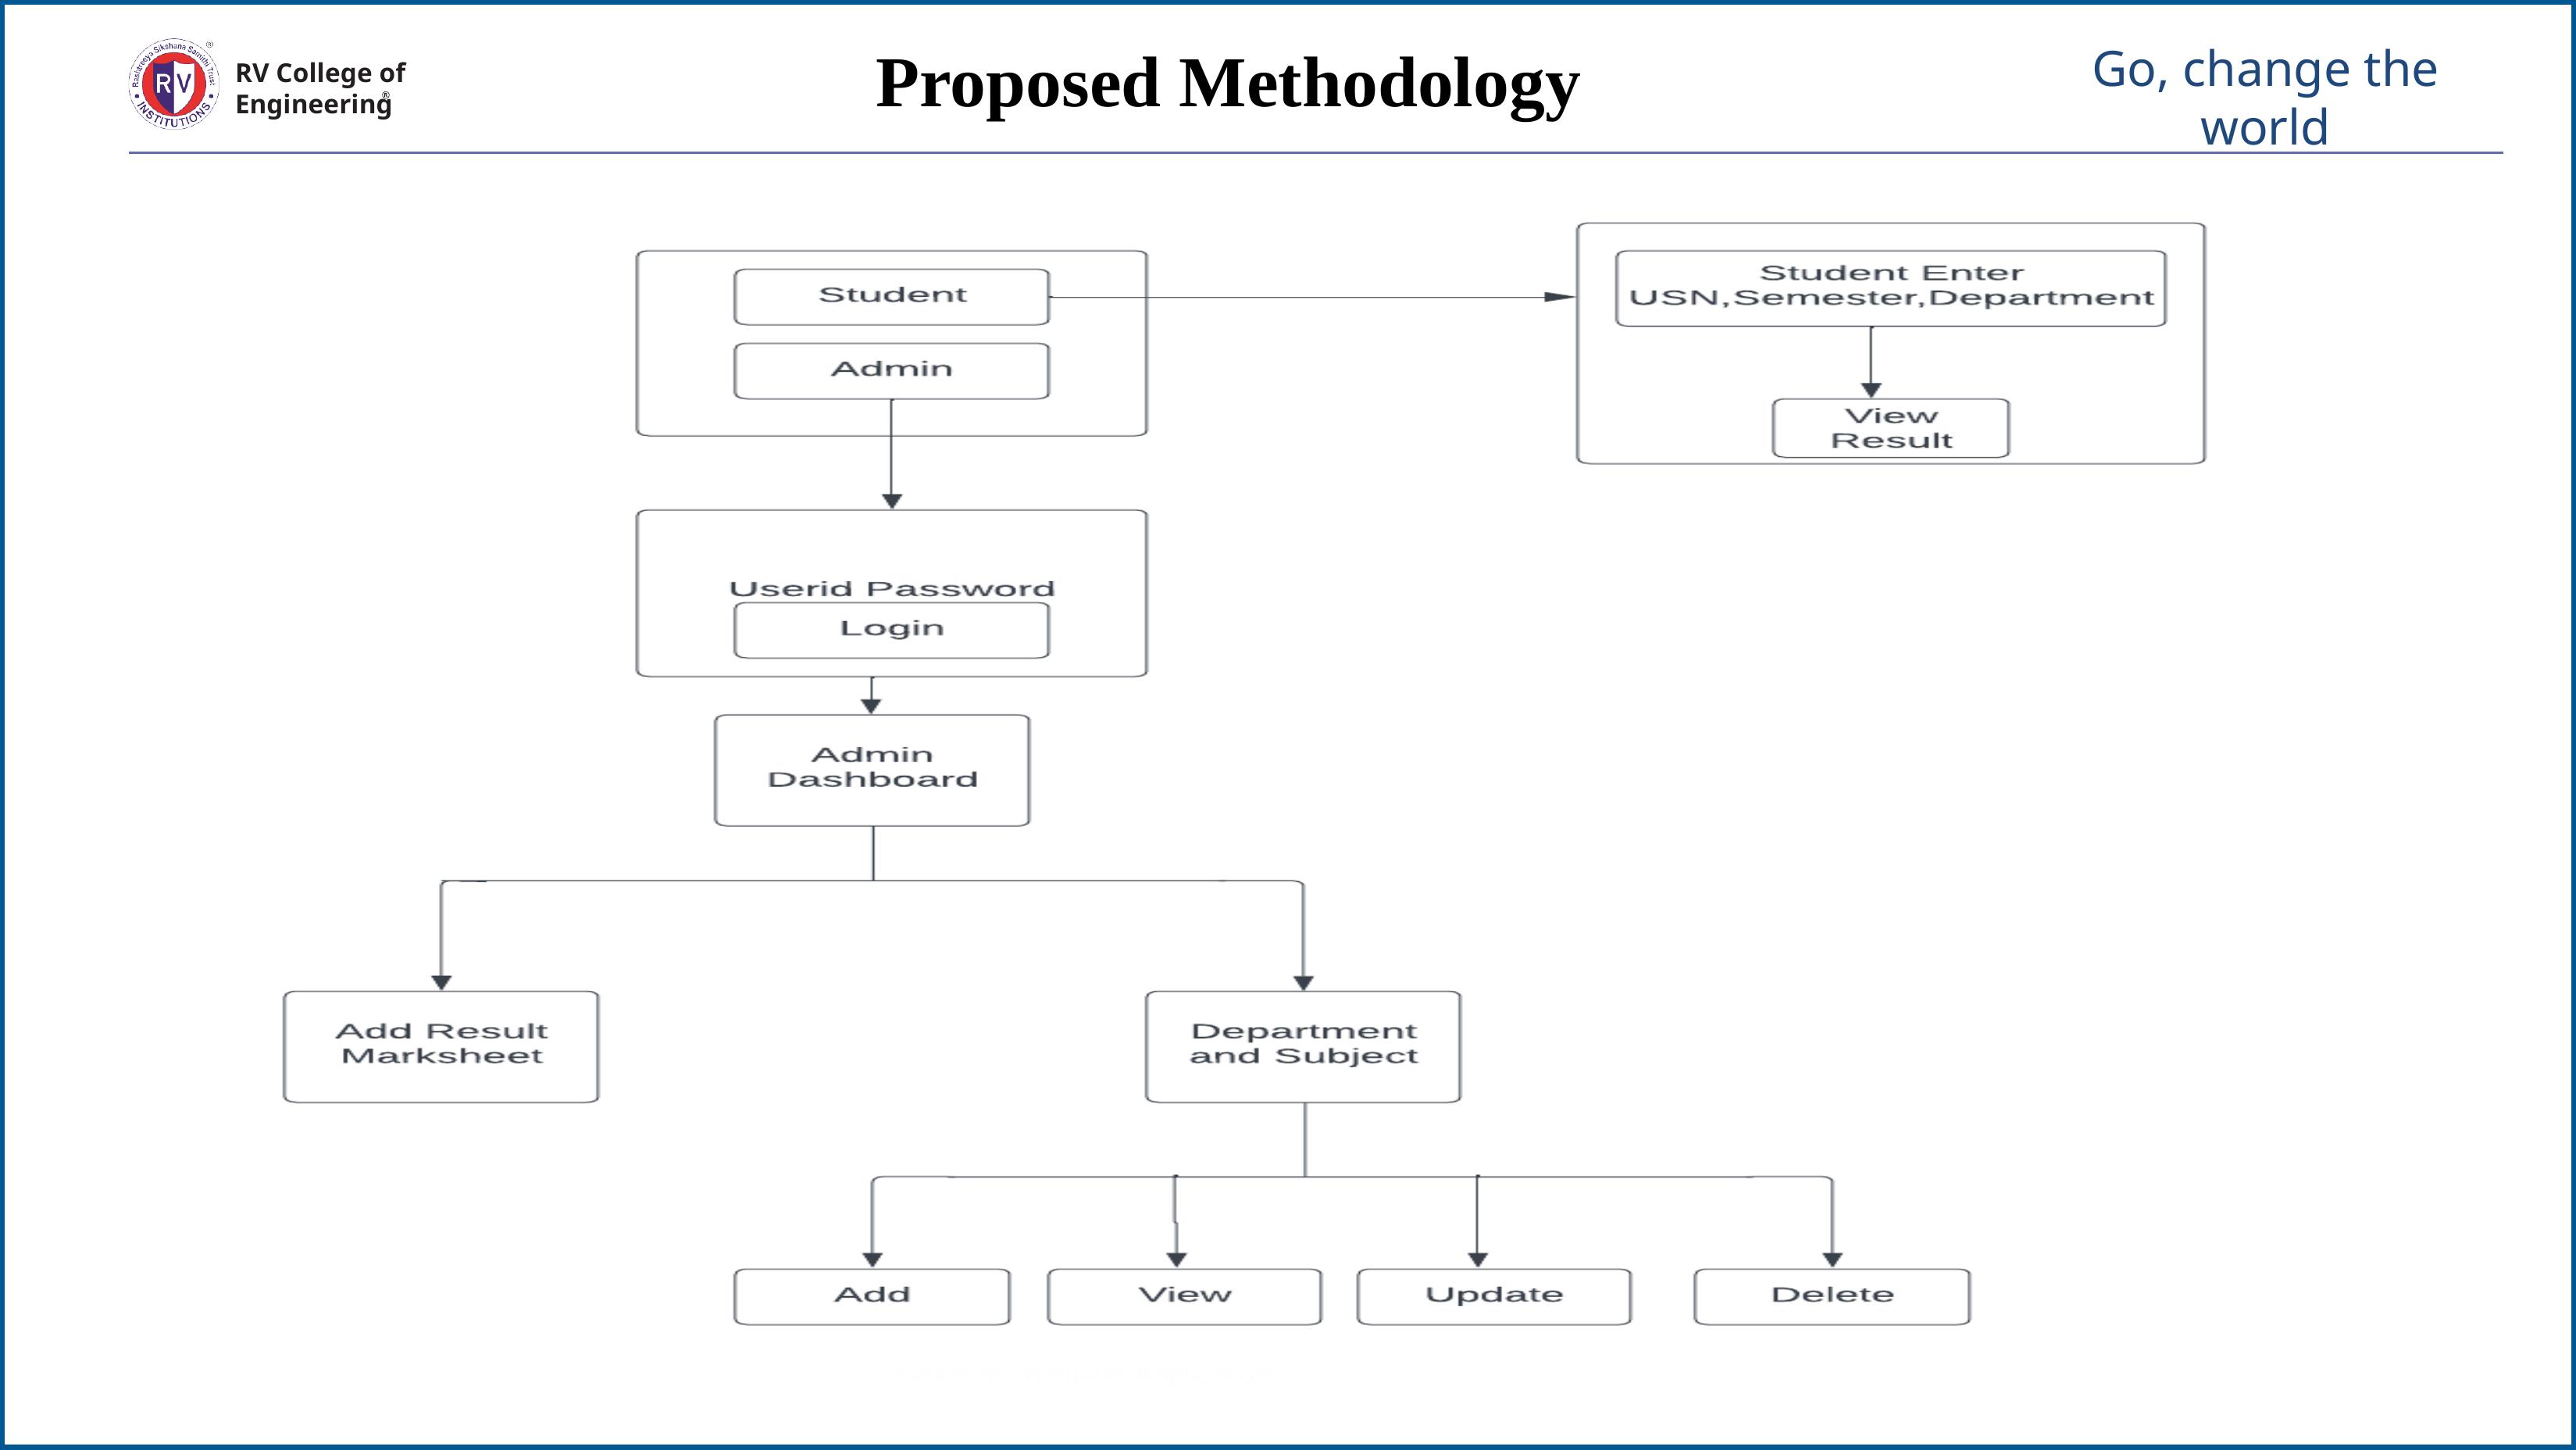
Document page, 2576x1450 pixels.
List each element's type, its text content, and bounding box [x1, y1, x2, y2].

text_box Proposed Methodology [1001, 77, 1012, 103]
text_box [0, 0, 2576, 1450]
title Go, change the world [2029, 38, 2502, 139]
text_box RV College of Engineering [233, 55, 439, 119]
text_box Proposed Methodology [648, 37, 1811, 120]
picture [207, 186, 2284, 1362]
